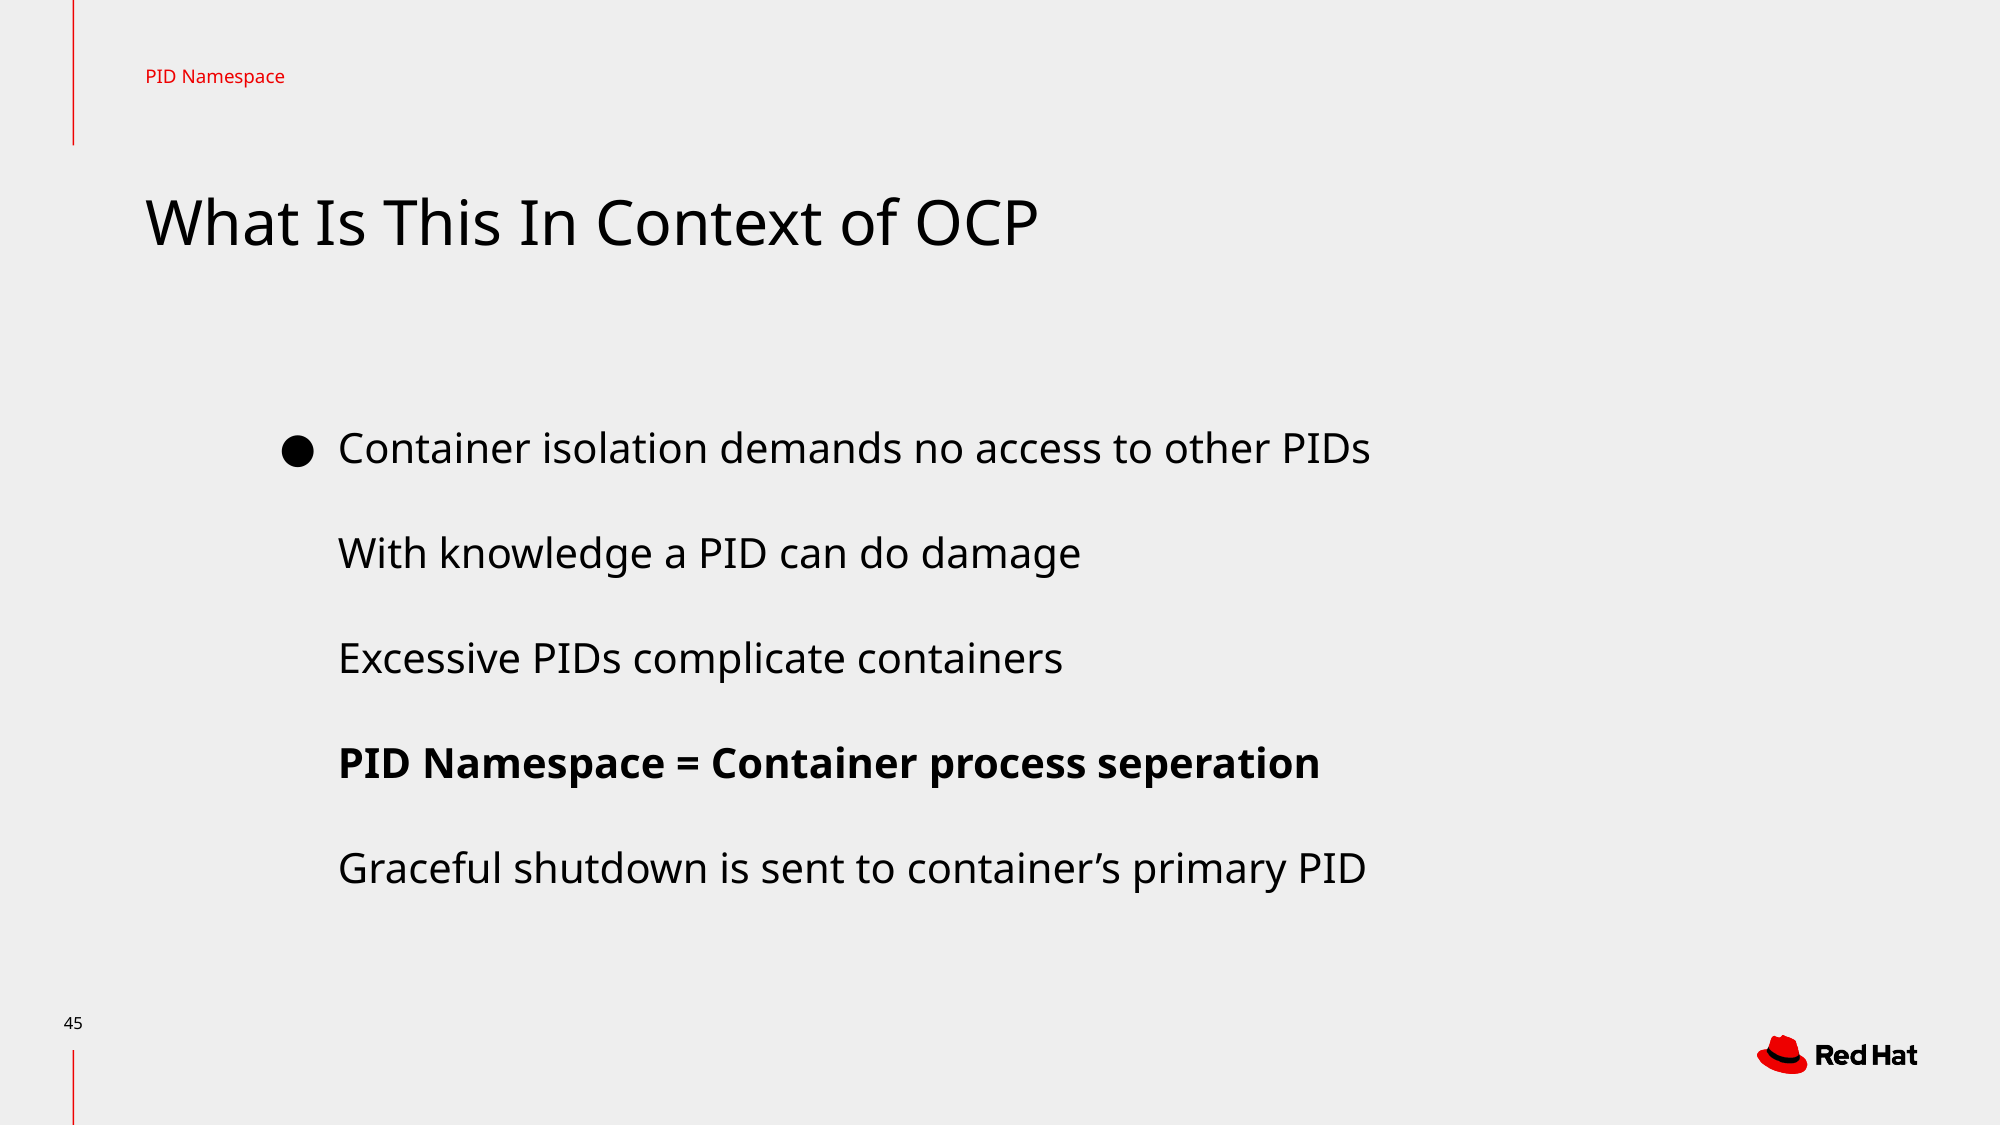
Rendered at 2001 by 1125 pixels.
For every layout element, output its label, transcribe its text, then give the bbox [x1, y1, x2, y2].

subtitle PID Namespace [73, 9, 919, 143]
picture [1757, 1035, 1918, 1074]
title What Is This In Context of OCP [73, 156, 1713, 269]
slide_number <number> [13, 1012, 134, 1036]
title Container isolation demands no access to other PIDs With knowledge a PID can do damage Excessive PIDs complicate containers PID Namespace = Container process seperation Graceful shutdown is sent to container’s primary PID [262, 366, 1832, 1013]
